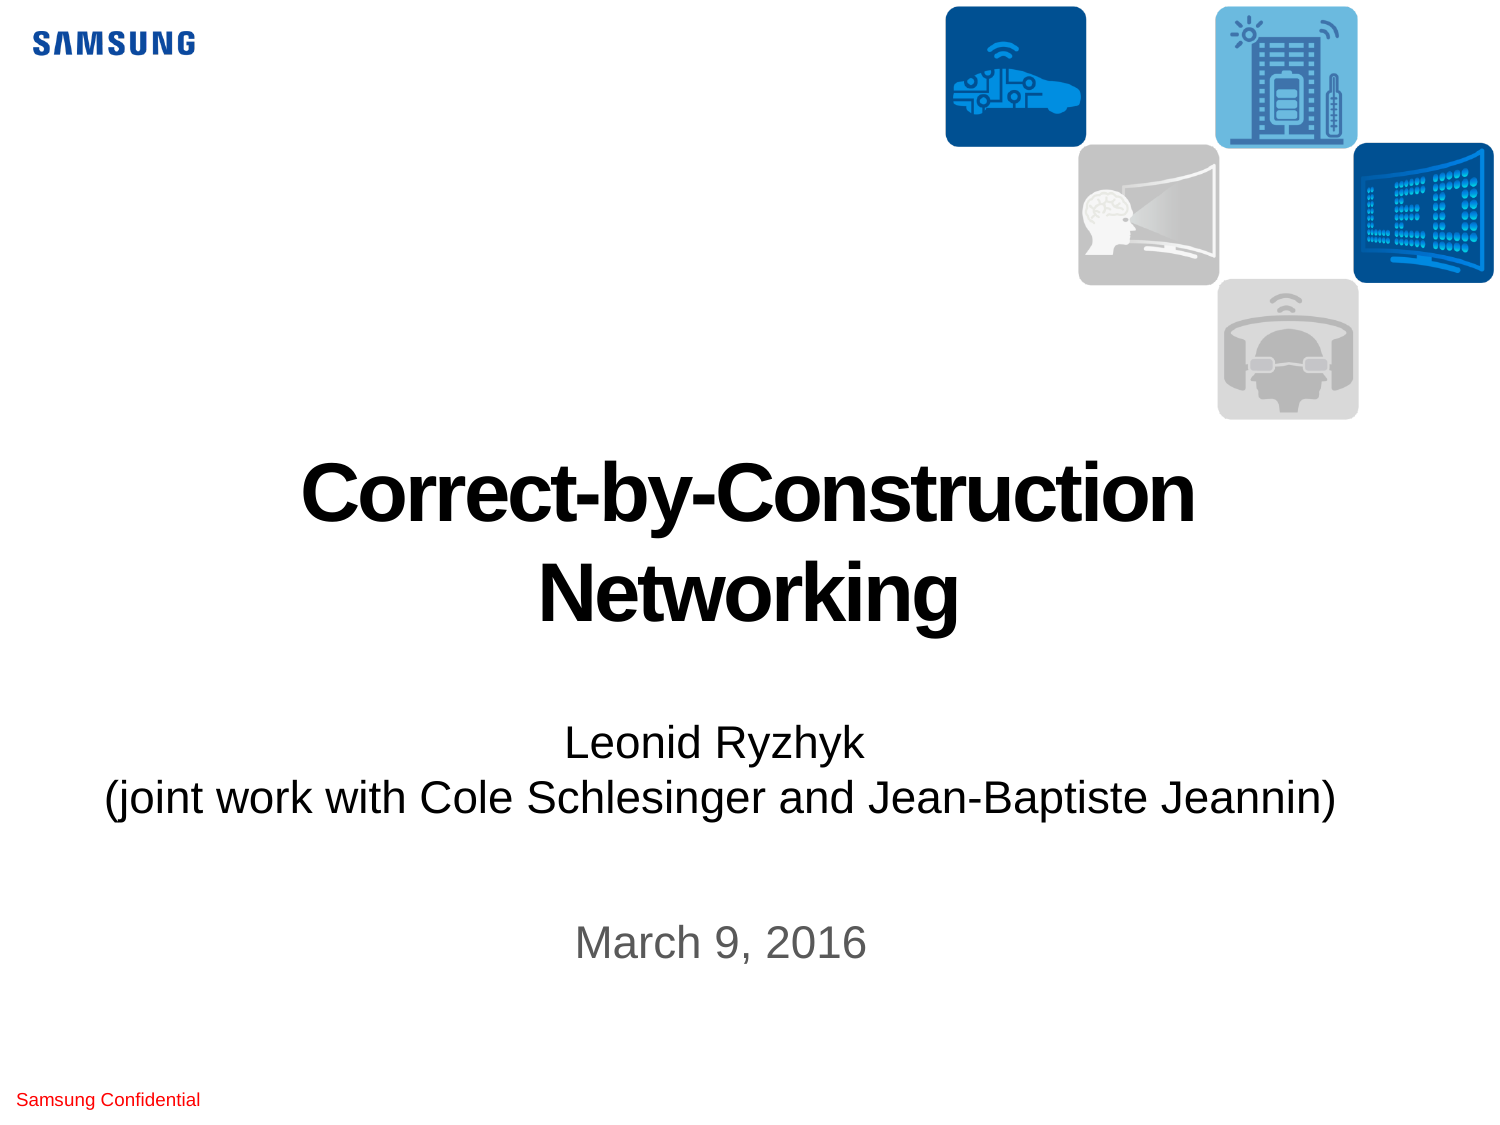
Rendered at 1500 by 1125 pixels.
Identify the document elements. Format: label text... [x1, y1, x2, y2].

text_box Leonid Ryzhyk (joint work with Cole Schlesinger and Jean-Baptiste Jeannin) [60, 705, 1381, 849]
picture [941, 4, 1498, 423]
title Correct-by-Construction Networking [112, 431, 1388, 673]
subtitle March 9, 2016 [60, 905, 1381, 1006]
picture [32, 29, 195, 57]
